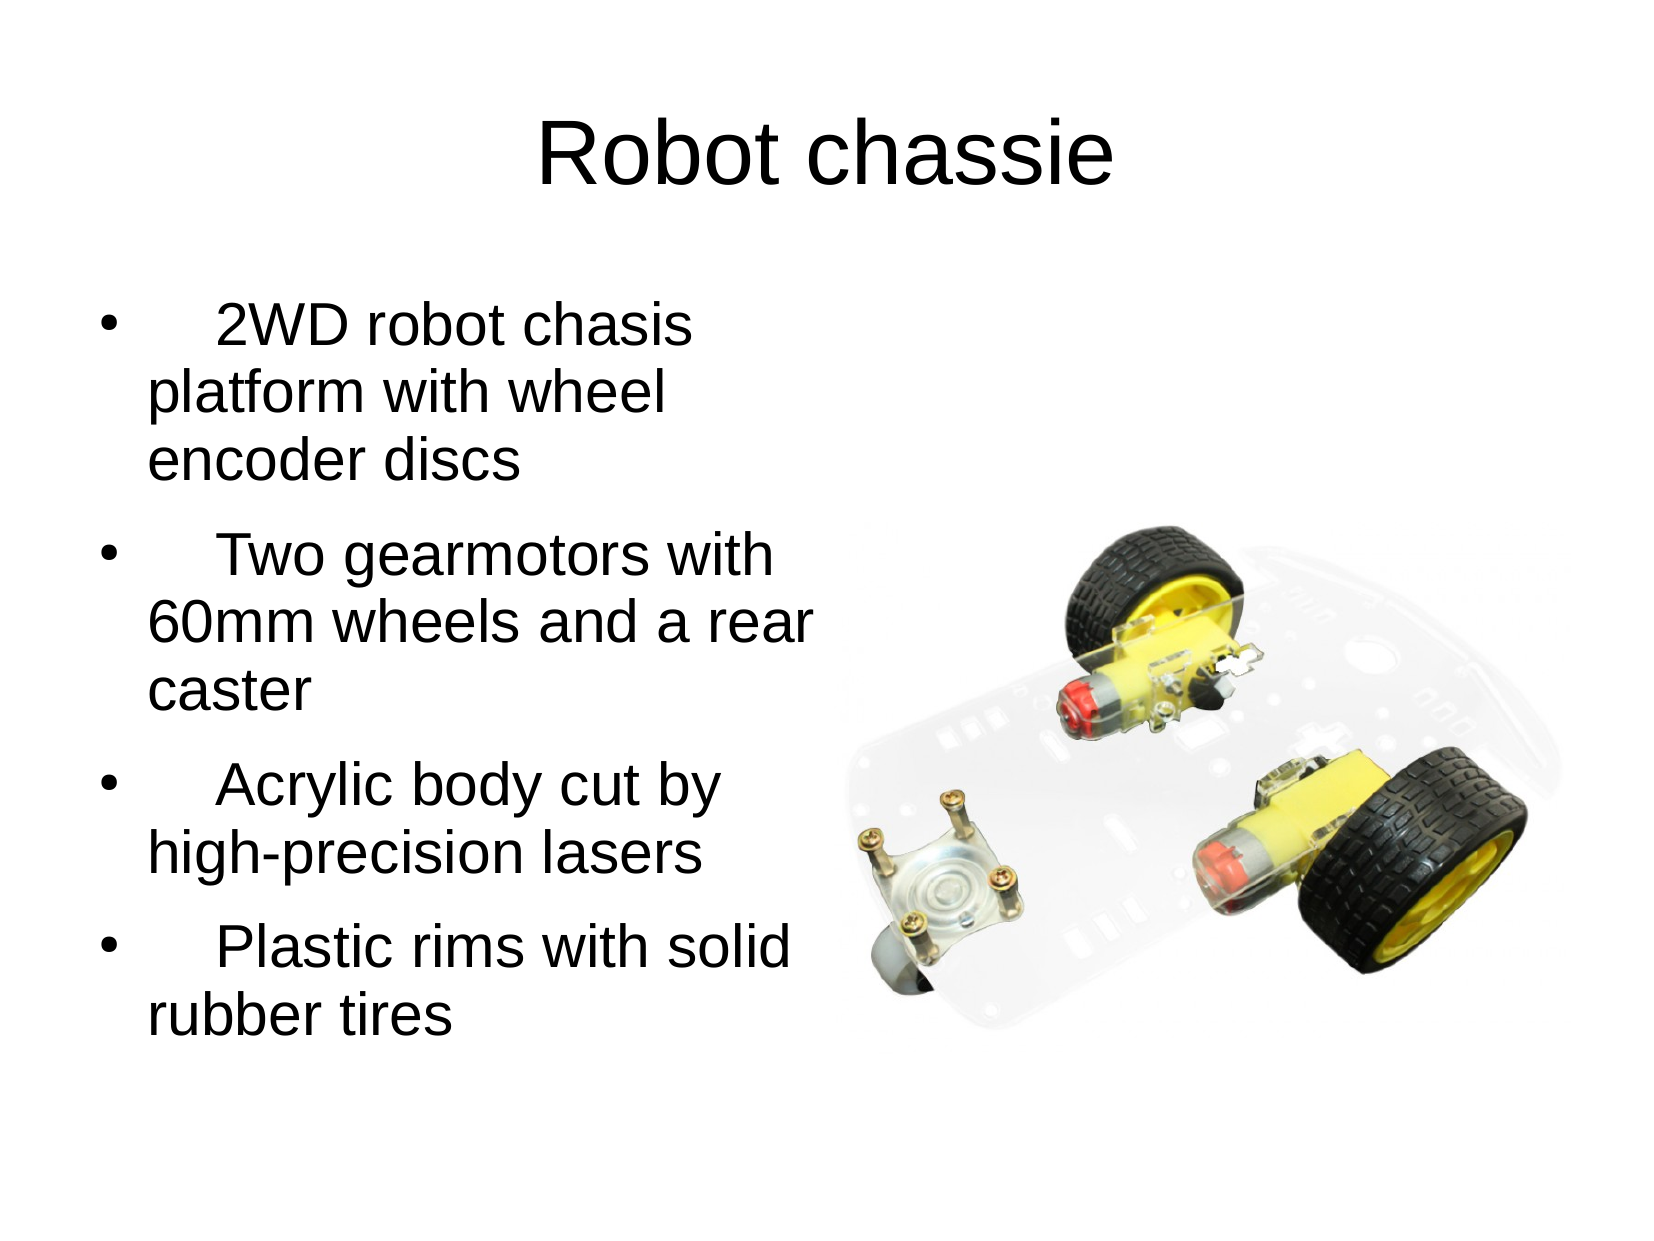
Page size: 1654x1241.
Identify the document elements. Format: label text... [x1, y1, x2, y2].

list 2WD robot chasis platform with wheel encoder discs Two gearmotors with 60mm wheels and a rear caster Acrylic body cut by high-precision lasers Plastic rims with solid rubber tires [82, 290, 856, 1051]
title Robot chassie [82, 49, 1571, 257]
picture [834, 418, 1571, 1156]
